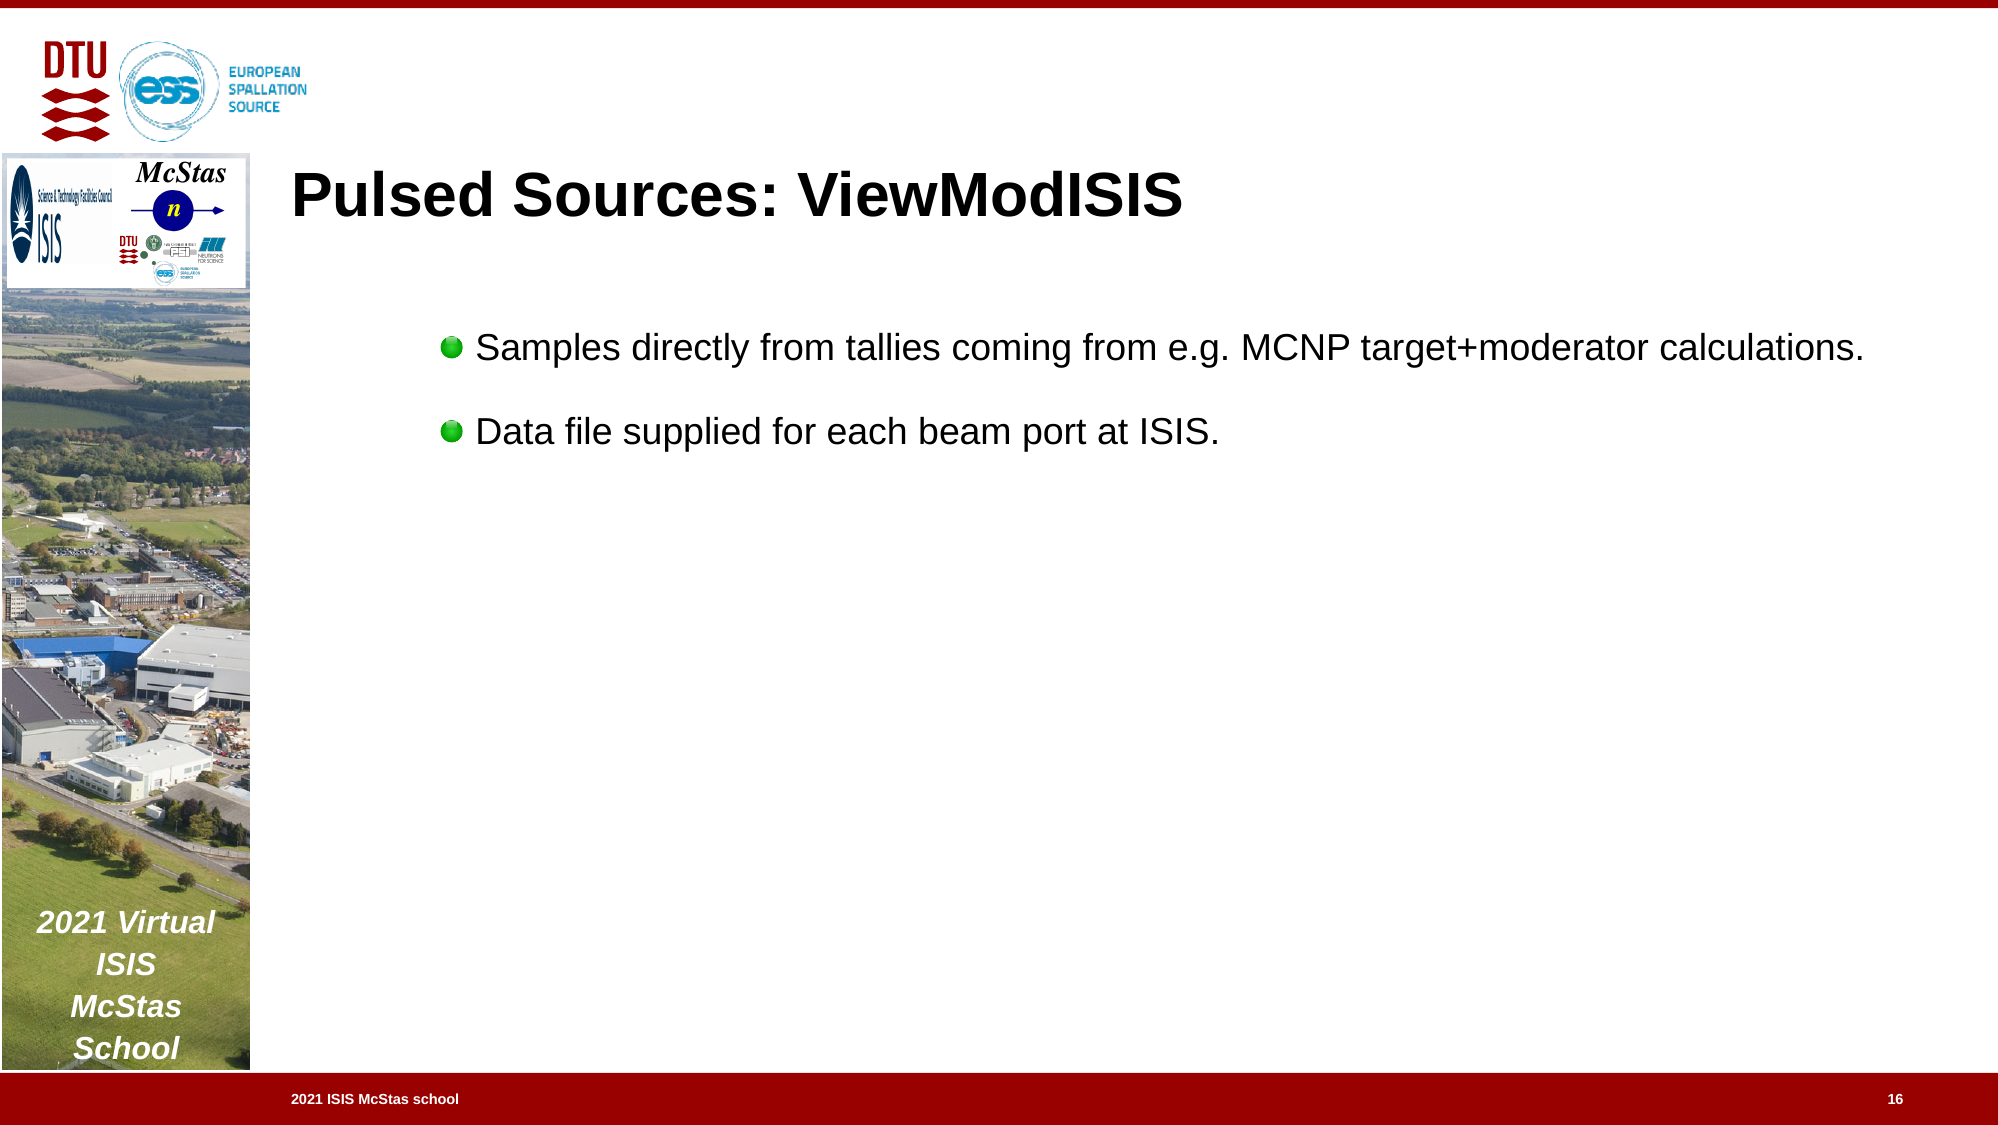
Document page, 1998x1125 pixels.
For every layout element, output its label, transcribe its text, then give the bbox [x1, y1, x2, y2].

text_box Samples directly from tallies coming from e.g. MCNP target+moderator calculations. Data file supplied for each beam port at ISIS. [425, 318, 1881, 460]
title Pulsed Sources: ViewModISIS [291, 69, 1819, 230]
picture [119, 41, 307, 142]
slide_number <number> [1887, 1088, 1909, 1110]
picture [2, 153, 250, 1070]
